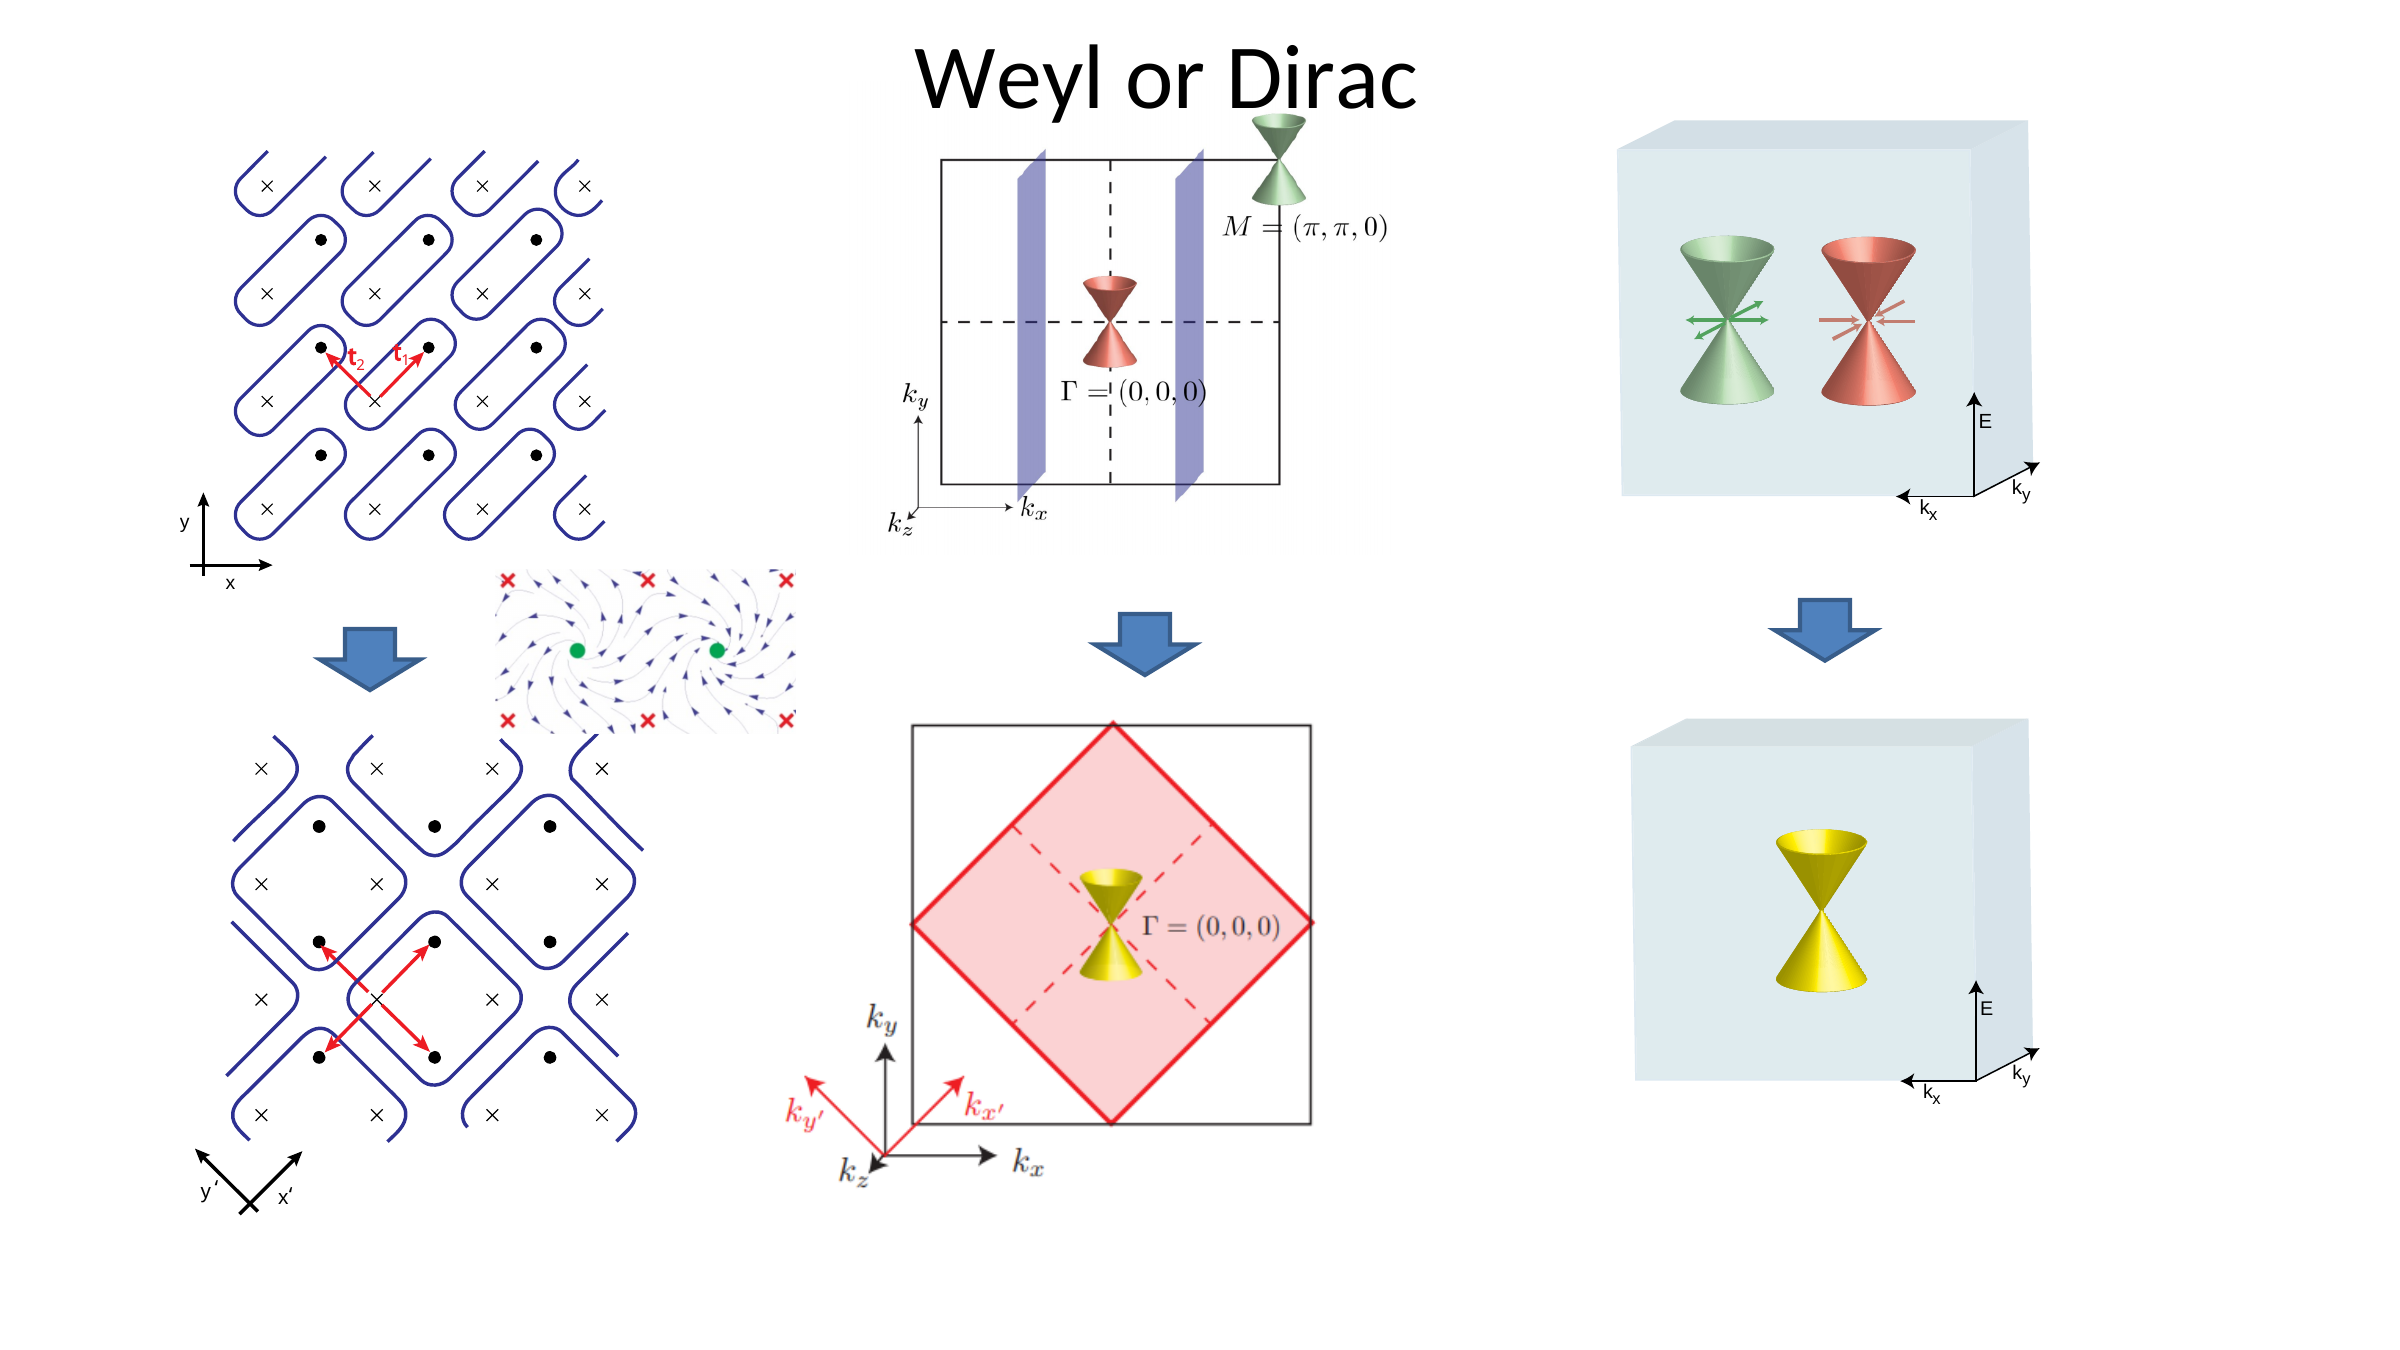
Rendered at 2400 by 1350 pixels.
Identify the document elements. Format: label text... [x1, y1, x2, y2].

picture [1616, 134, 2041, 527]
text_box [319, 629, 421, 691]
picture [1630, 718, 2041, 1111]
picture [180, 150, 1351, 1216]
text_box [1094, 614, 1195, 676]
text_box Weyl or Dirac [900, 9, 2236, 134]
picture [849, 81, 1396, 555]
text_box [1774, 599, 1876, 661]
